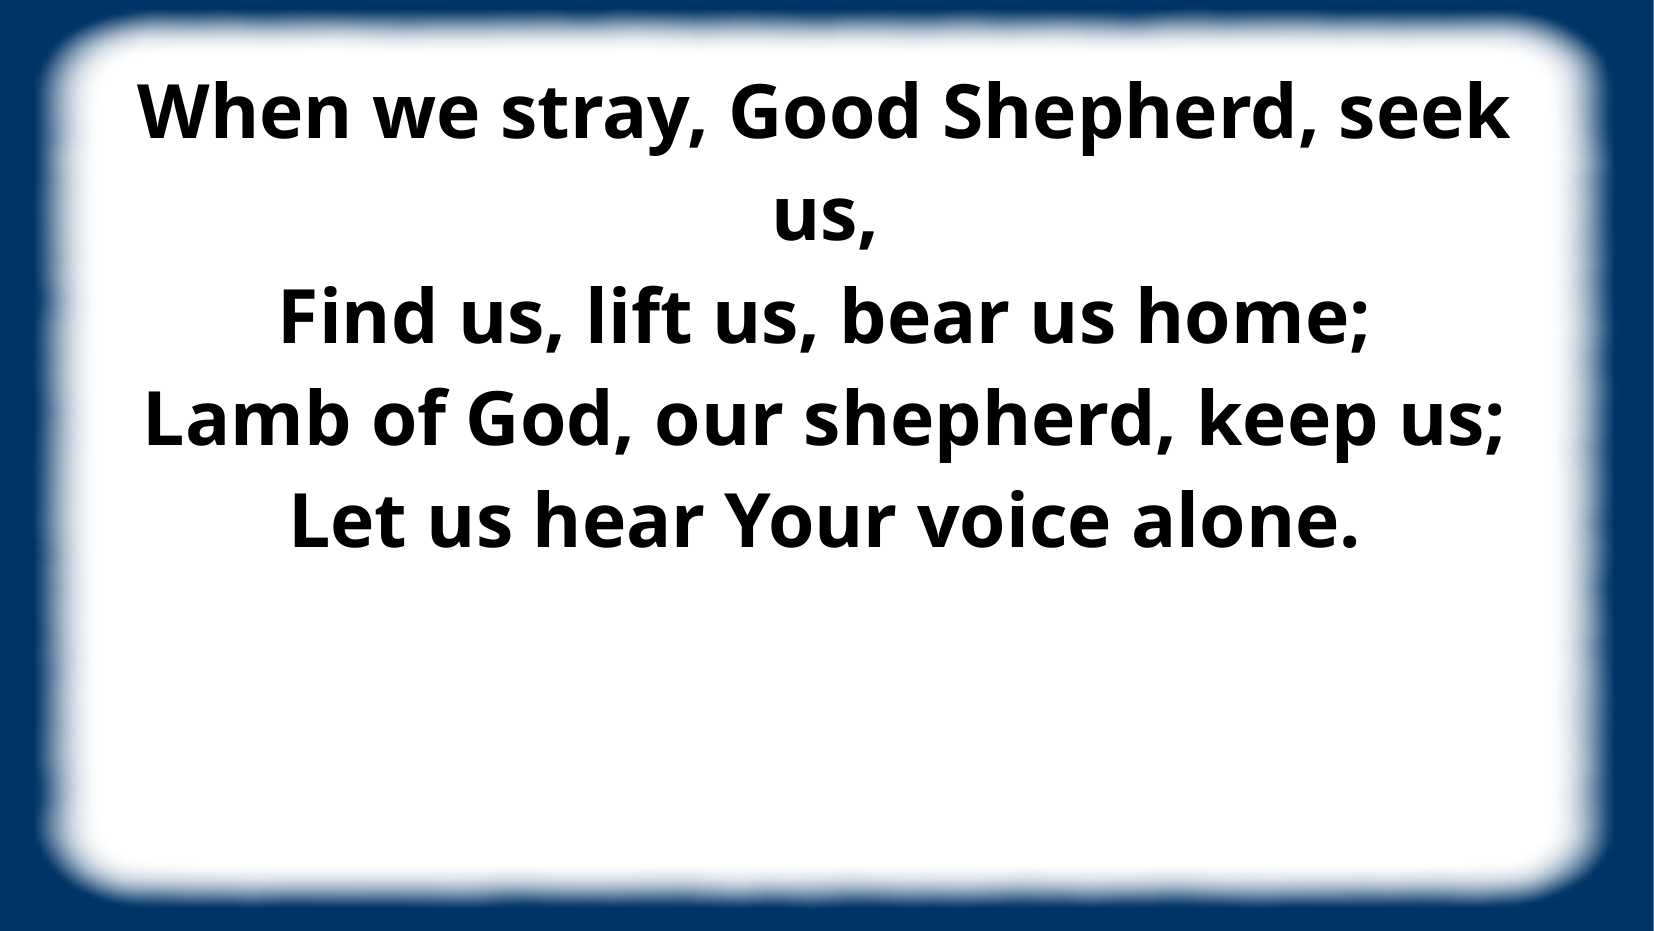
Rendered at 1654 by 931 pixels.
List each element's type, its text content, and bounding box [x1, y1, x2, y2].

picture [0, 0, 1654, 931]
text_box When we stray, Good Shepherd, seek us, Find us, lift us, bear us home; Lamb of God, our shepherd, keep us; Let us hear Your voice alone. [90, 50, 1561, 466]
